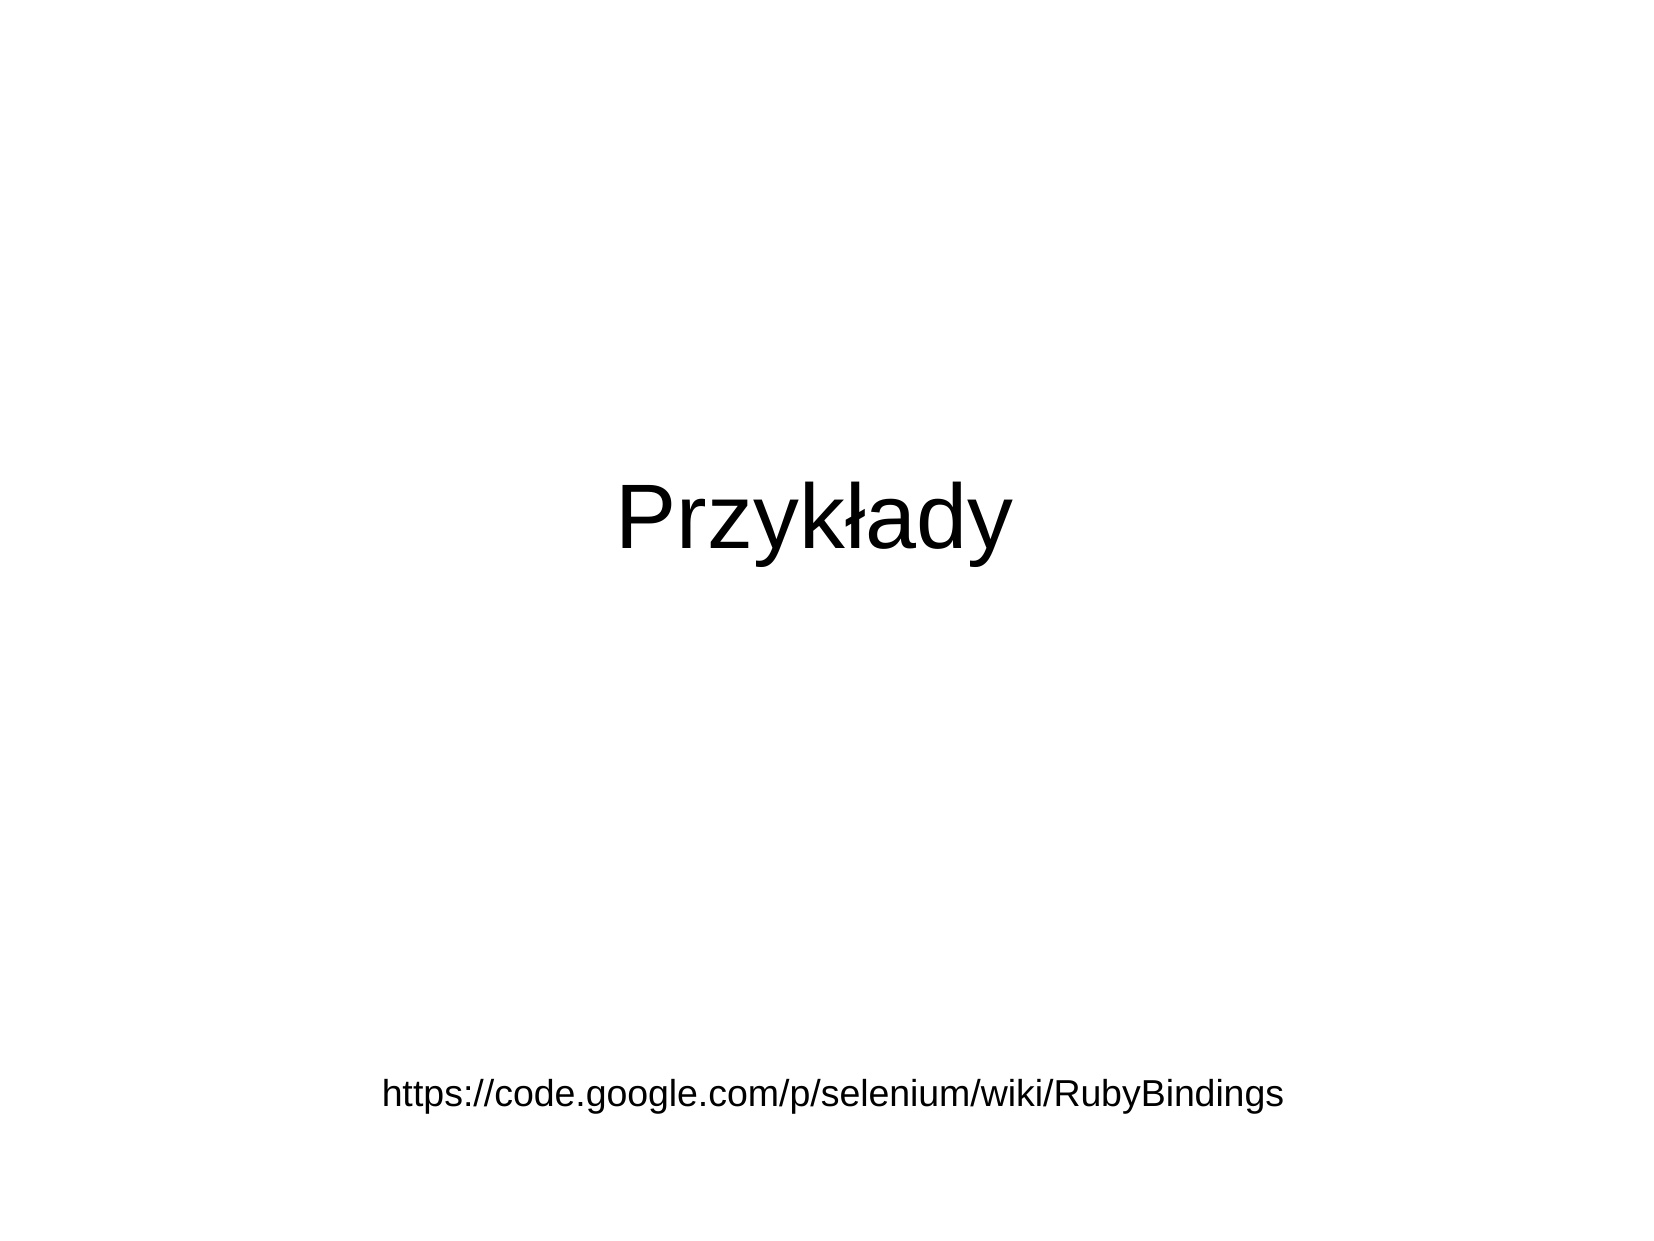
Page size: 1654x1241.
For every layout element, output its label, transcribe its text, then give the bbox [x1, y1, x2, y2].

title Przykłady [70, 413, 1559, 621]
text_box https://code.google.com/p/selenium/wiki/RubyBindings [367, 1065, 1300, 1123]
